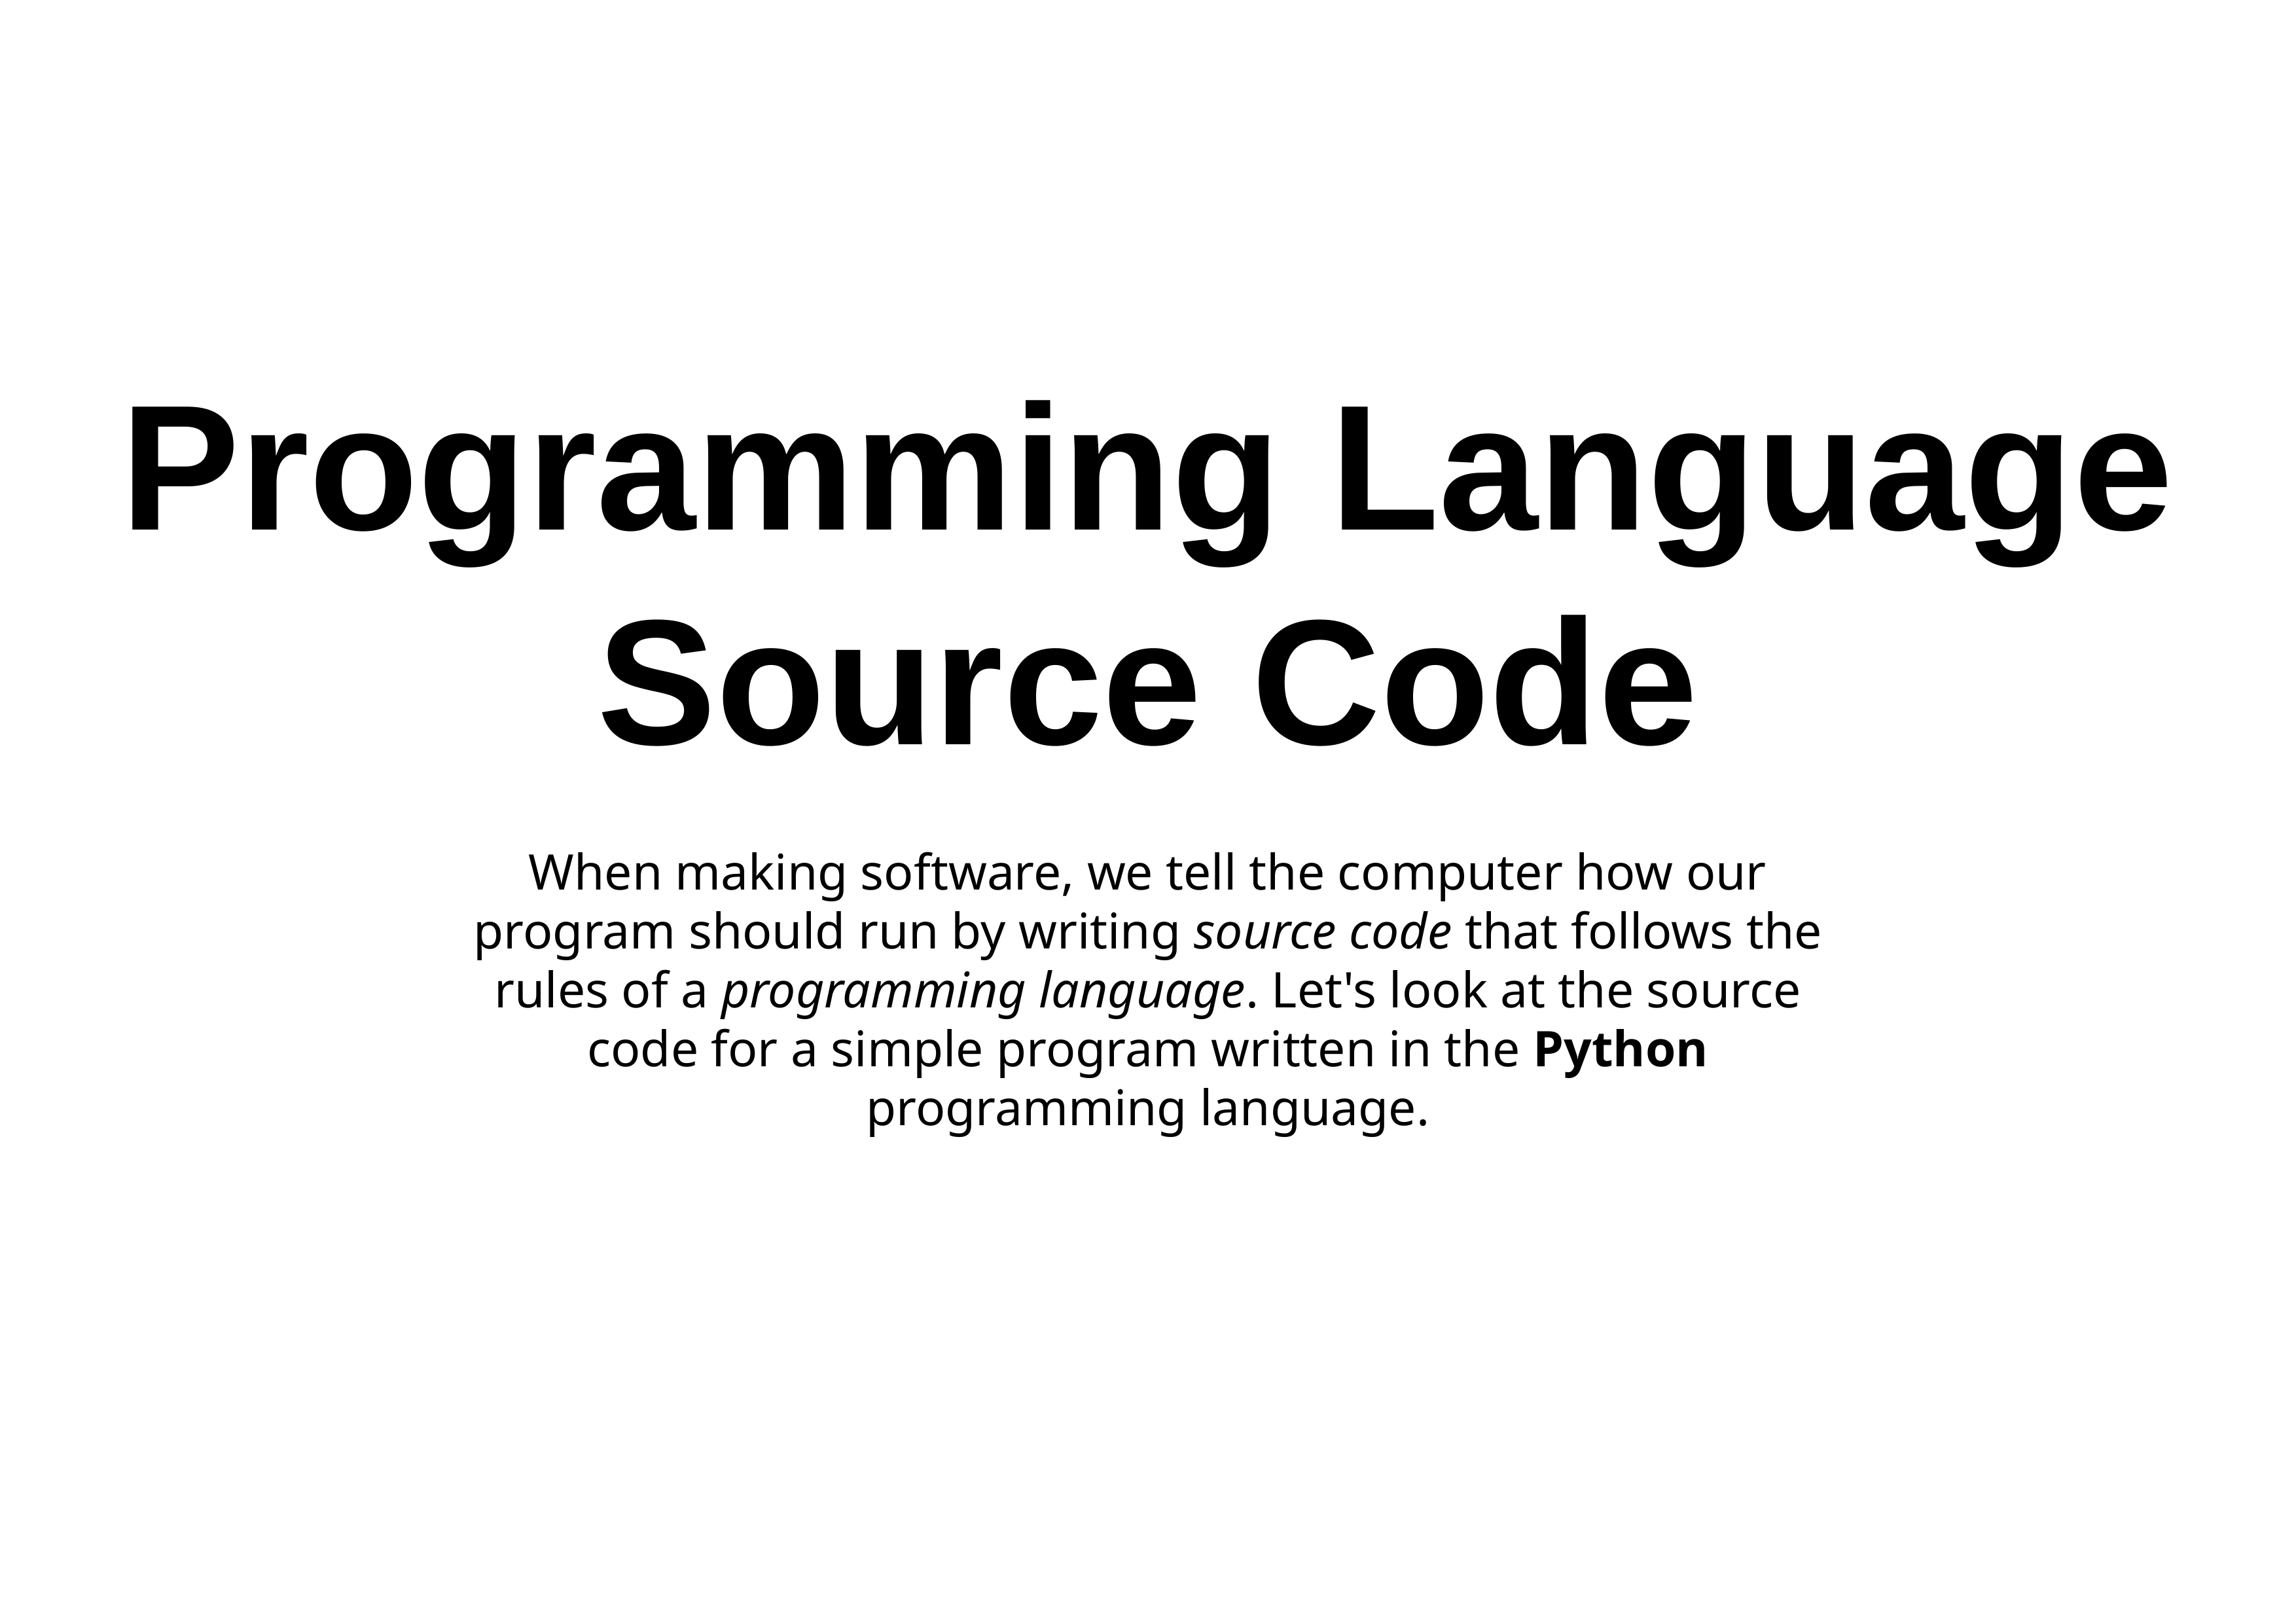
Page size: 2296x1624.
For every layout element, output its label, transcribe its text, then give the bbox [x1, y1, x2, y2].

text_box When making software, we tell the computer how our program should run by writing source code that follows the rules of a programming language. Let's look at the source code for a simple program written in the Python programming language. [456, 831, 1840, 1146]
title Programming Language Source Code [78, 475, 2218, 657]
